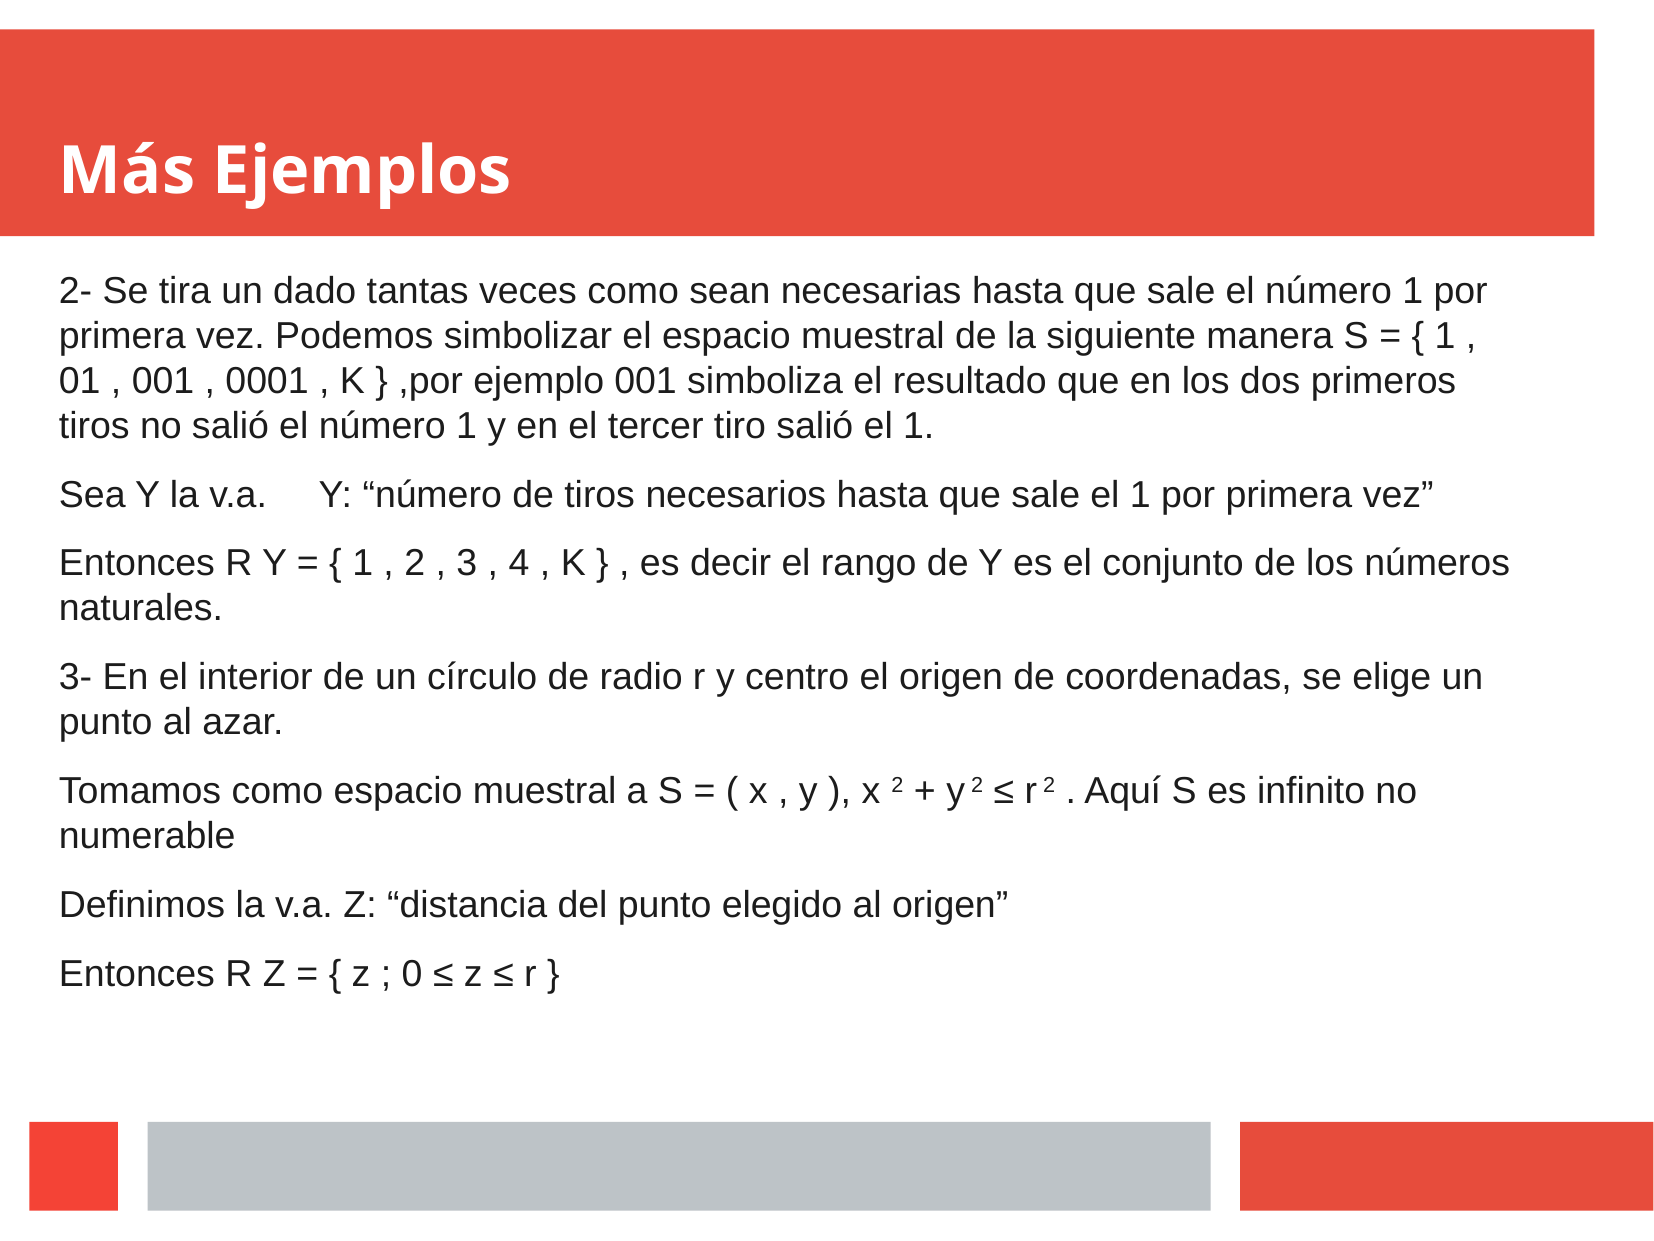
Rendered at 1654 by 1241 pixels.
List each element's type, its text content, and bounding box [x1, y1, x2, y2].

text_box Más Ejemplos [58, 58, 1595, 207]
text_box 2- Se tira un dado tantas veces como sean necesarias hasta que sale el número 1 por primera vez. Podemos simbolizar el espacio muestral de la siguiente manera S = { 1 , 01 , 001 , 0001 , K } ,por ejemplo 001 simboliza el resultado que en los dos primeros tiros no salió el número 1 y en el tercer tiro salió el 1. Sea Y la v.a. Y: “número de tiros necesarios hasta que sale el 1 por primera vez” Entonces R Y = { 1 , 2 , 3 , 4 , K } , es decir el rango de Y es el conjunto de los números naturales. 3- En el interior de un círculo de radio r y centro el origen de coordenadas, se elige un punto al azar. Tomamos como espacio muestral a S = ( x , y ), x 2 + y 2 ≤ r 2 . Aquí S es infinito no numerable Definimos la v.a. Z: “distancia del punto elegido al origen” Entonces R Z = { z ; 0 ≤ z ≤ r } [58, 265, 1524, 733]
text_box Más Ejemplos [390, 164, 404, 186]
